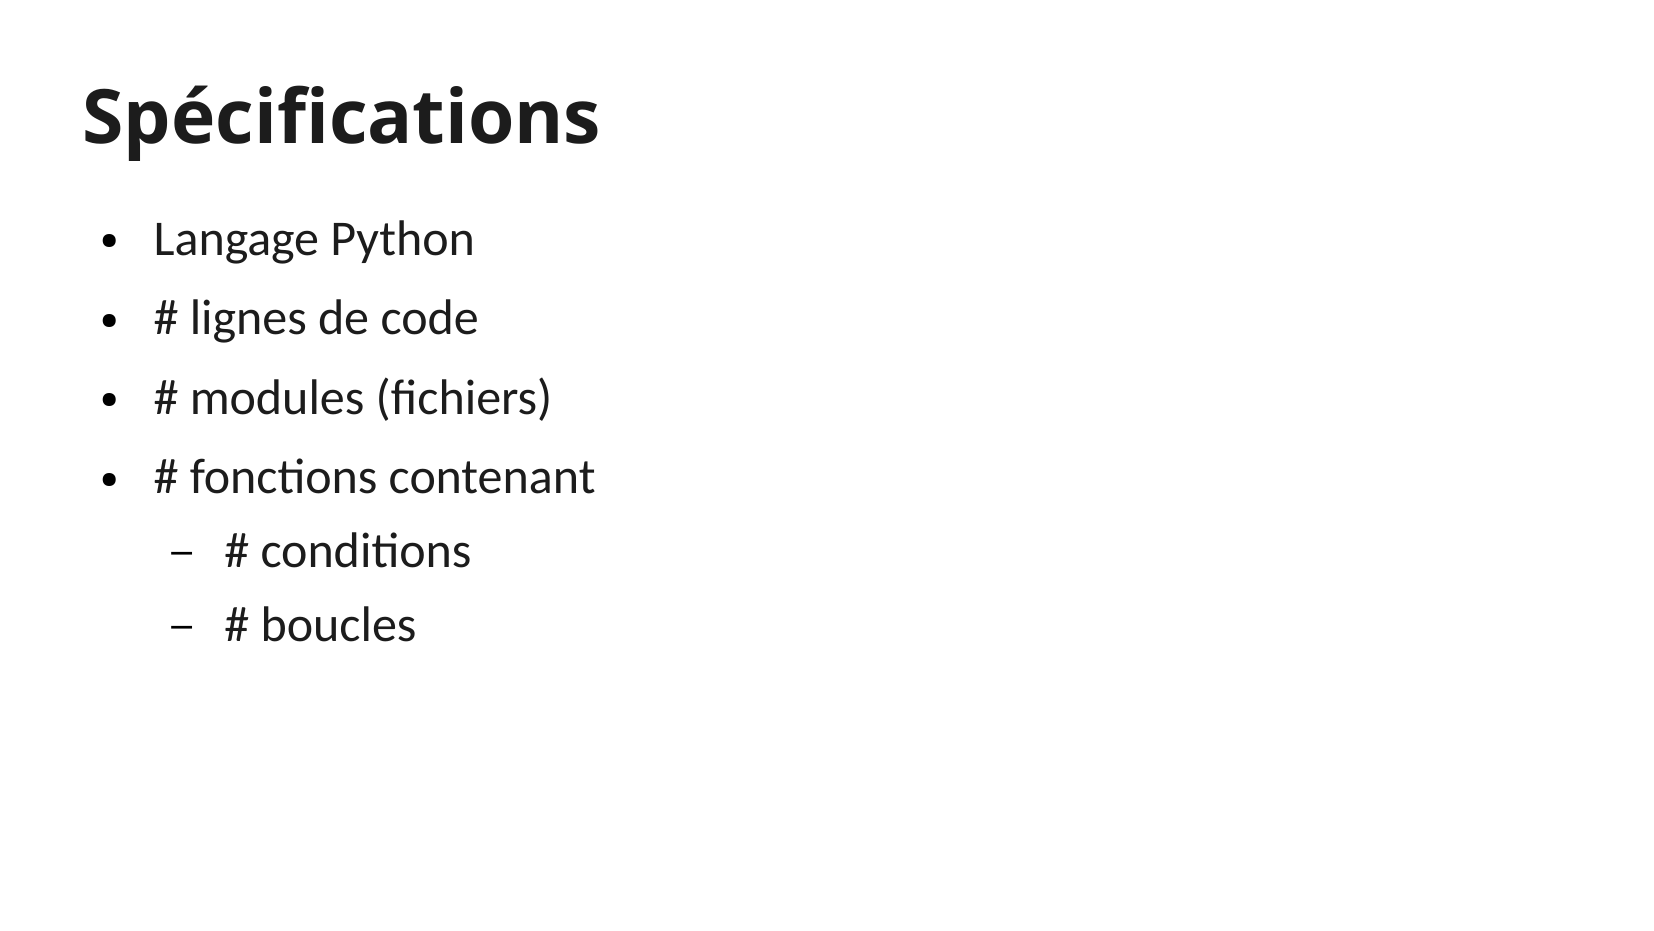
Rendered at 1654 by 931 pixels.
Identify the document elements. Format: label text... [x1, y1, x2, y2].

title Spécifications [82, 37, 1571, 193]
list Langage Python # lignes de code # modules (fichiers) # fonctions contenant # conditions # boucles [82, 217, 1571, 758]
